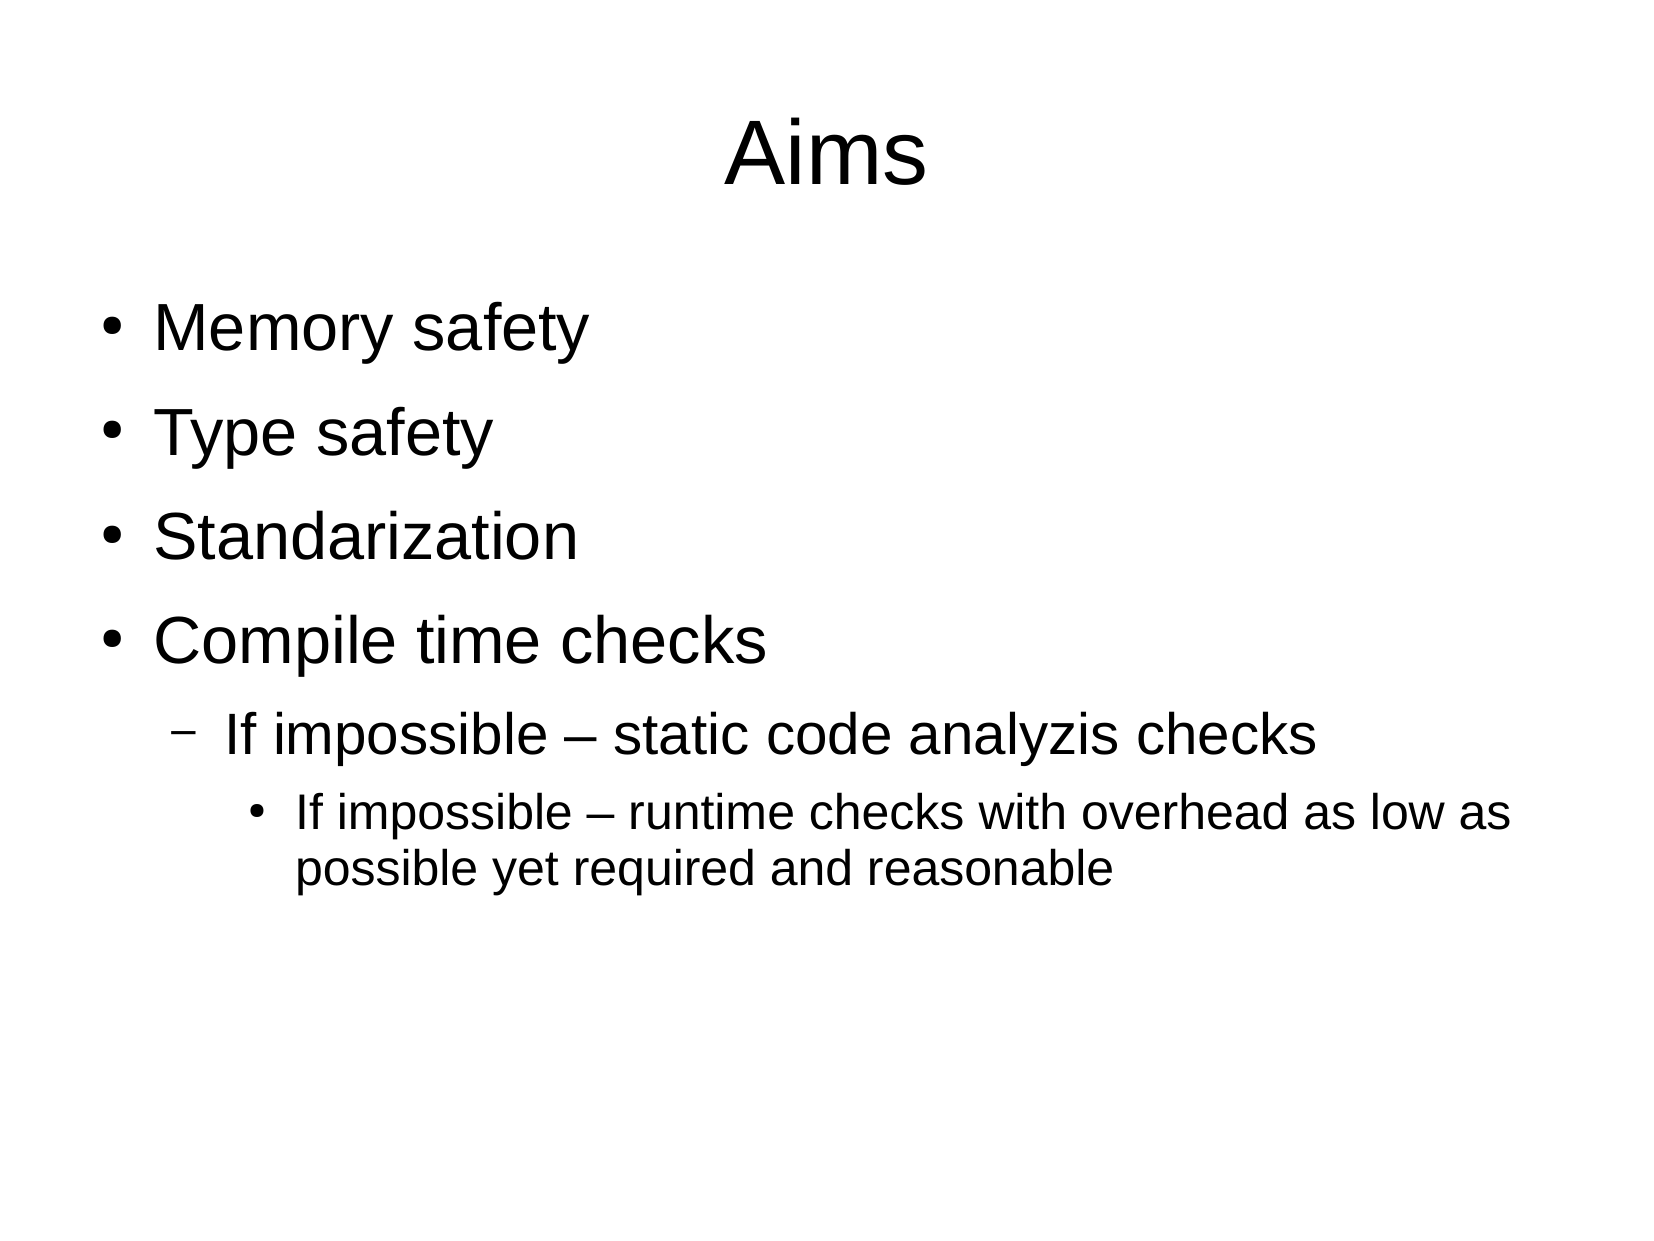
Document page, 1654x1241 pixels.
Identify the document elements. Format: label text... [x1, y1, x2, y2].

title Aims [82, 49, 1571, 257]
list Memory safety Type safety Standarization Compile time checks If impossible – static code analyzis checks If impossible – runtime checks with overhead as low as possible yet required and reasonable [82, 290, 1571, 1010]
